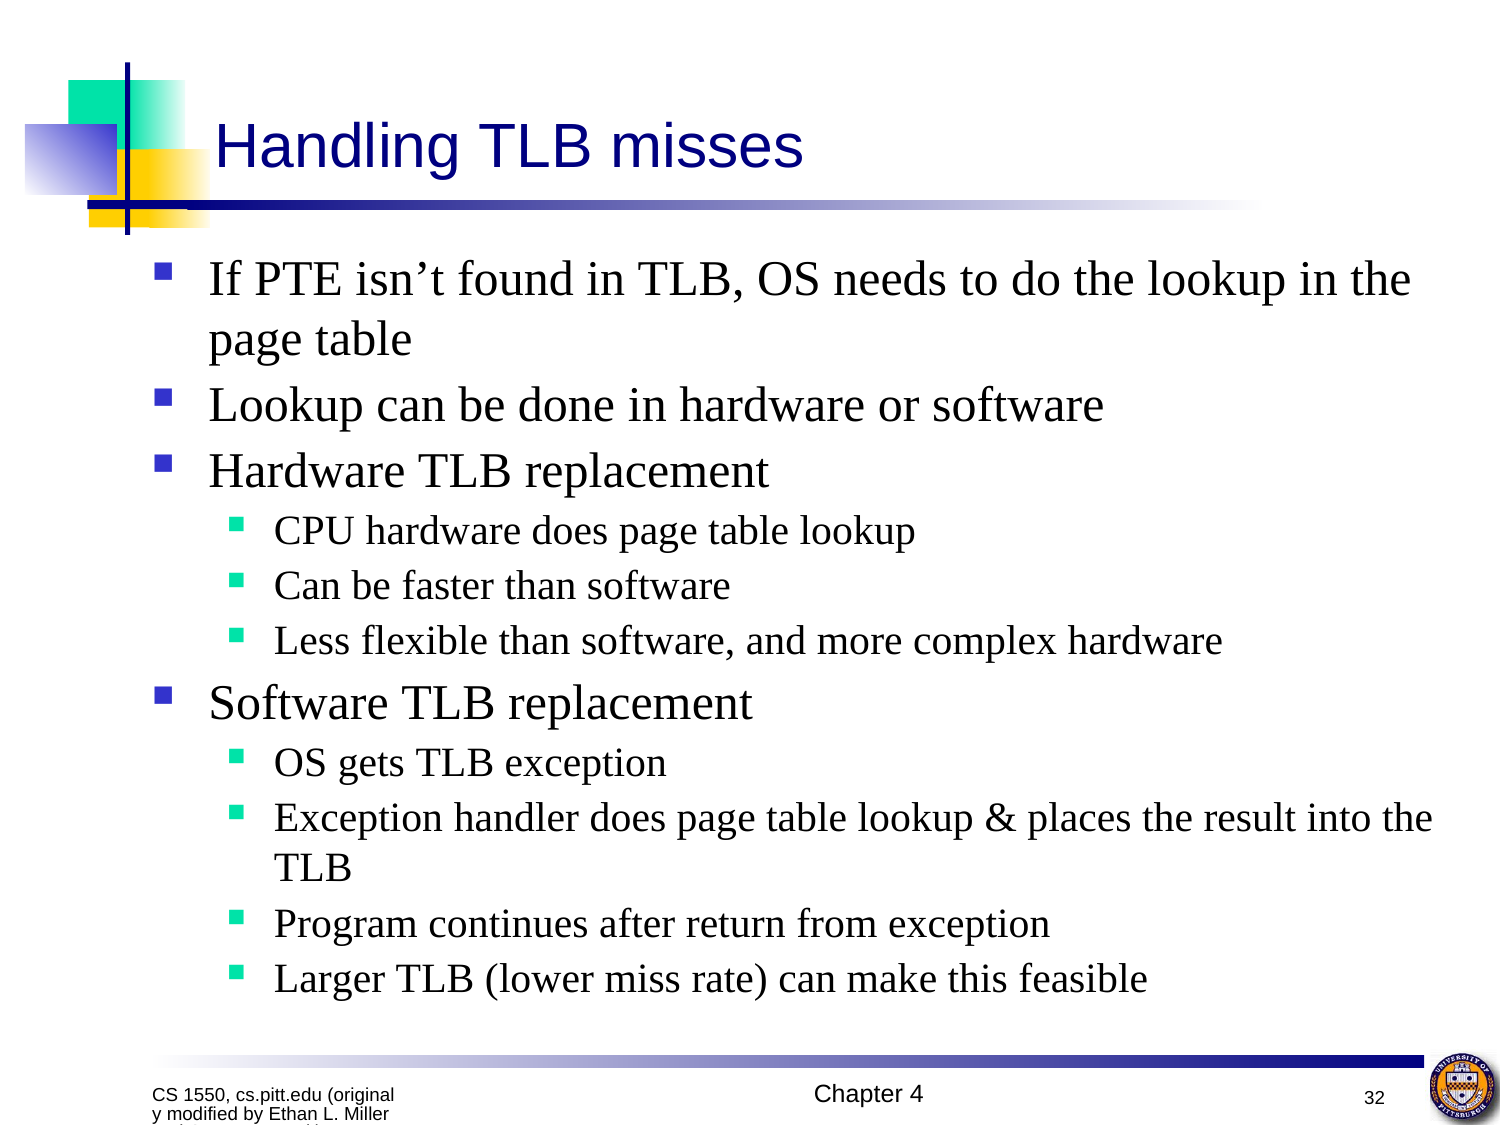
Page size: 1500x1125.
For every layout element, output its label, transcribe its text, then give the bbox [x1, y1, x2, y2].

list If PTE isn’t found in TLB, OS needs to do the lookup in the page table Lookup can be done in hardware or software Hardware TLB replacement CPU hardware does page table lookup Can be faster than software Less flexible than software, and more complex hardware Software TLB replacement OS gets TLB exception Exception handler does page table lookup & places the result into the TLB Program continues after return from exception Larger TLB (lower miss rate) can make this feasible [137, 237, 1469, 1051]
title Handling TLB misses [200, 87, 1476, 188]
picture [1425, 1049, 1500, 1125]
